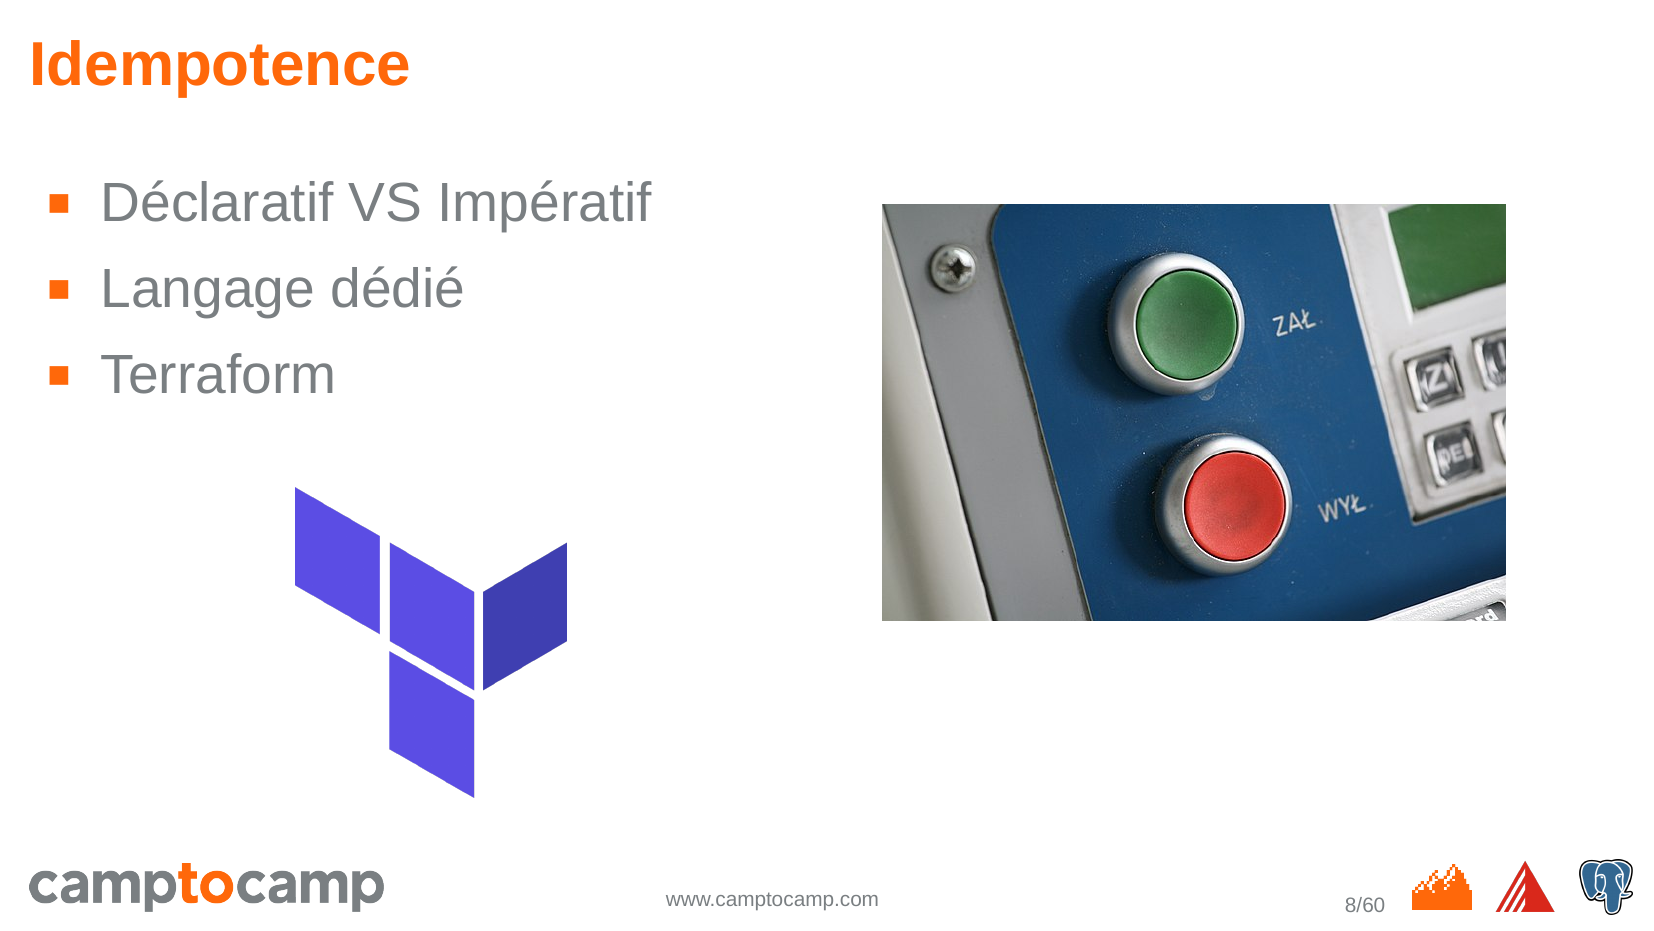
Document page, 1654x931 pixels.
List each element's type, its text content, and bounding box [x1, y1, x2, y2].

picture [29, 863, 384, 912]
picture [882, 204, 1506, 621]
picture [1412, 864, 1472, 910]
list Déclaratif VS Impératif Langage dédié Terraform [29, 171, 1625, 827]
picture [1579, 859, 1633, 915]
picture [295, 487, 567, 798]
title Idempotence [29, 29, 1625, 156]
picture [1495, 856, 1556, 917]
